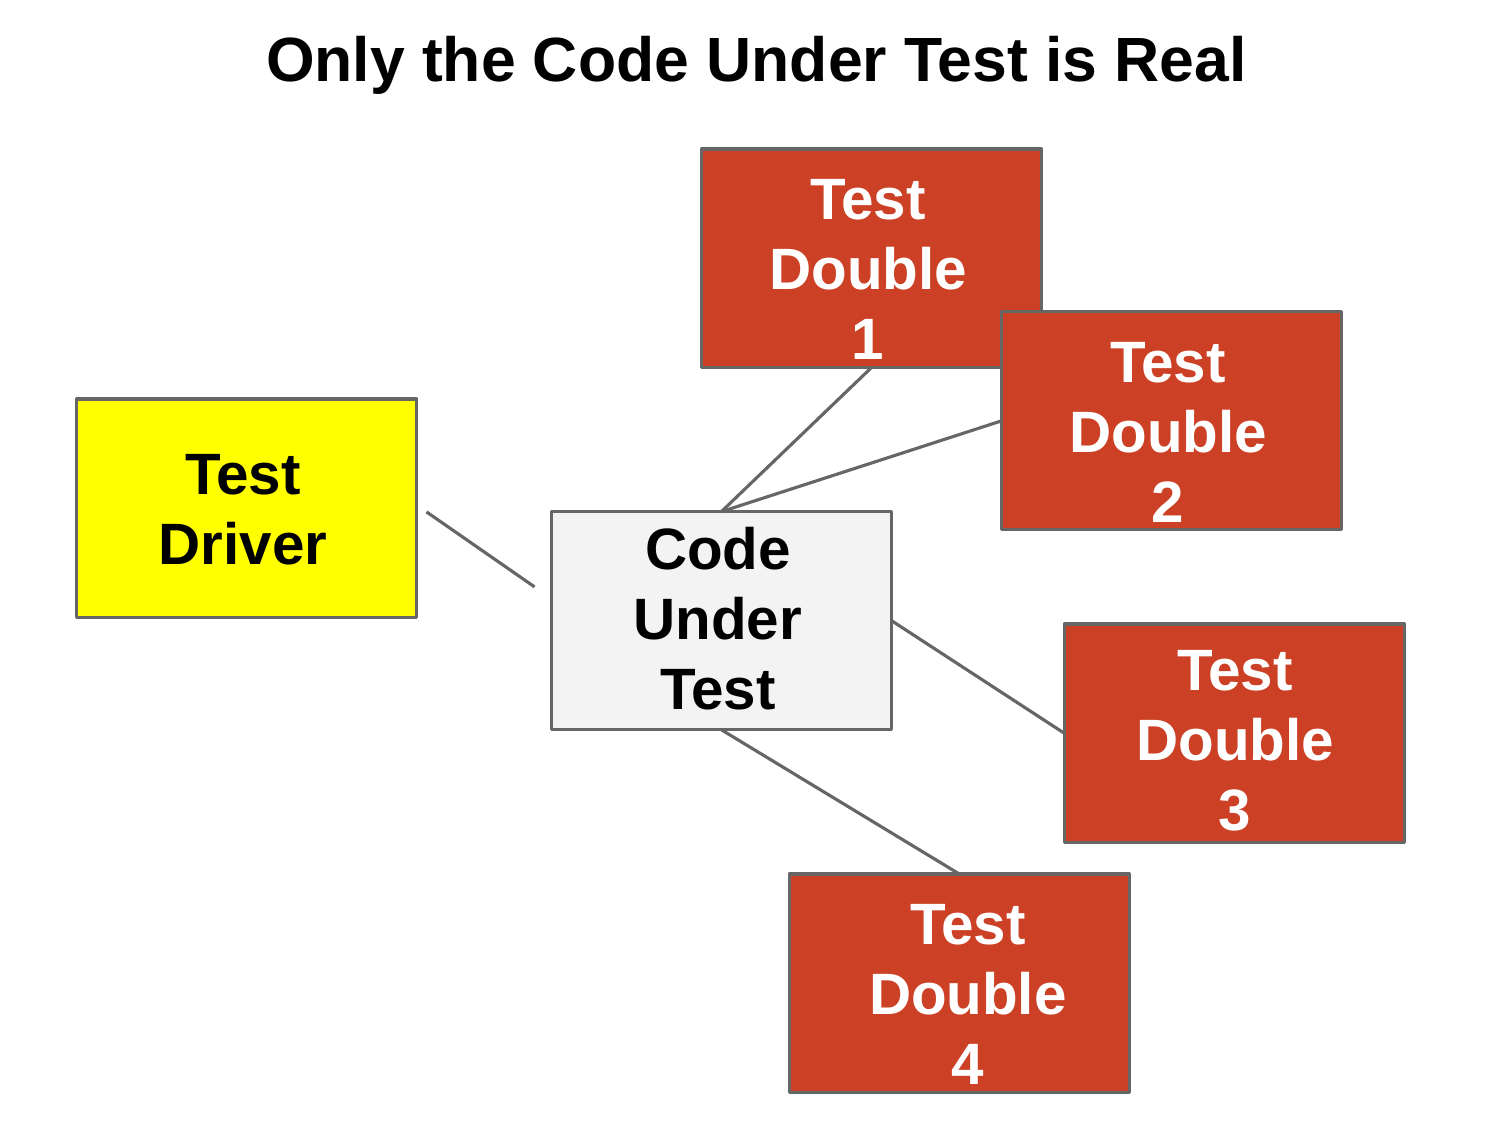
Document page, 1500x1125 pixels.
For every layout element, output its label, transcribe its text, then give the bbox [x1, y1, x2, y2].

text_box [551, 678, 892, 730]
text_box Test Driver [59, 421, 427, 603]
text_box Test Double 1 [684, 146, 1052, 328]
text_box Test Double 4 [784, 871, 1152, 1053]
text_box [959, 1053, 970, 1070]
text_box [76, 398, 417, 421]
text_box Code Under Test [534, 496, 902, 678]
text_box Test Double 3 [1051, 617, 1419, 799]
text_box [76, 603, 417, 618]
text_box [701, 328, 984, 368]
text_box Test Double 2 [984, 308, 1352, 490]
text_box [1001, 490, 1342, 530]
text_box [1064, 799, 1405, 843]
text_box Only the Code Under Test is Real [70, 3, 1444, 117]
text_box [702, 683, 714, 690]
text_box [789, 1053, 1130, 1093]
